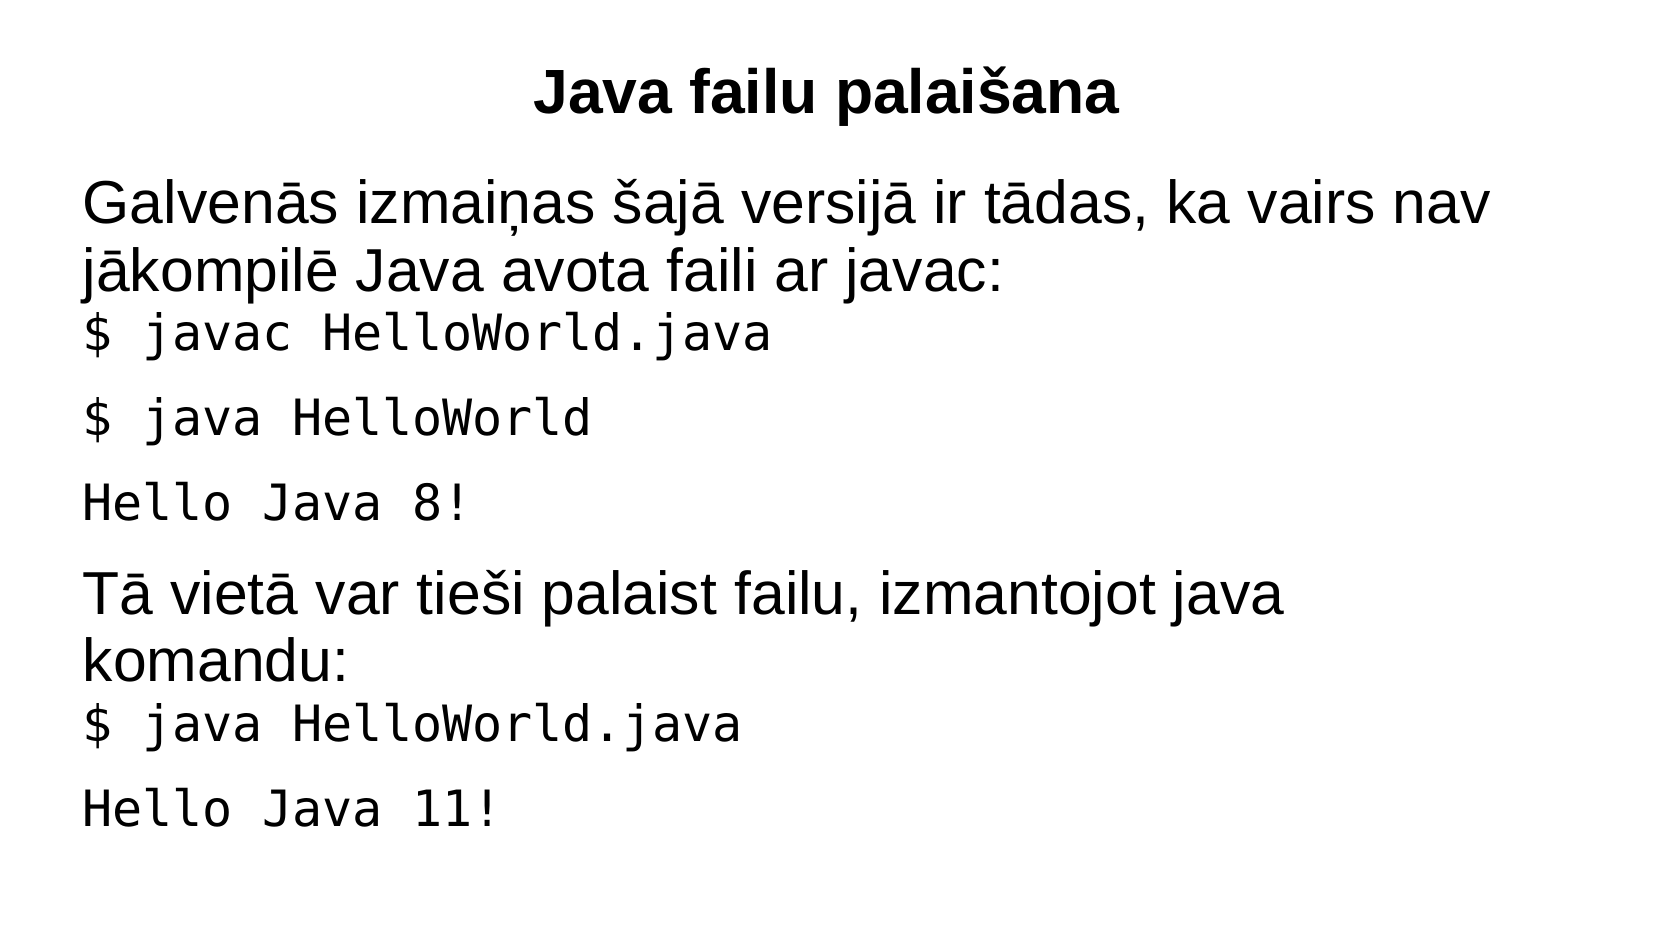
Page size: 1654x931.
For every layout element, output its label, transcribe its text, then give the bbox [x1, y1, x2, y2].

title Java failu palaišana [82, 37, 1571, 147]
list Galvenās izmaiņas šajā versijā ir tādas, ka vairs nav jākompilē Java avota faili ar javac: $ javac HelloWorld.java $ java HelloWorld Hello Java 8! Tā vietā var tieši palaist failu, izmantojot java komandu: $ java HelloWorld.java Hello Java 11! [82, 168, 1538, 889]
